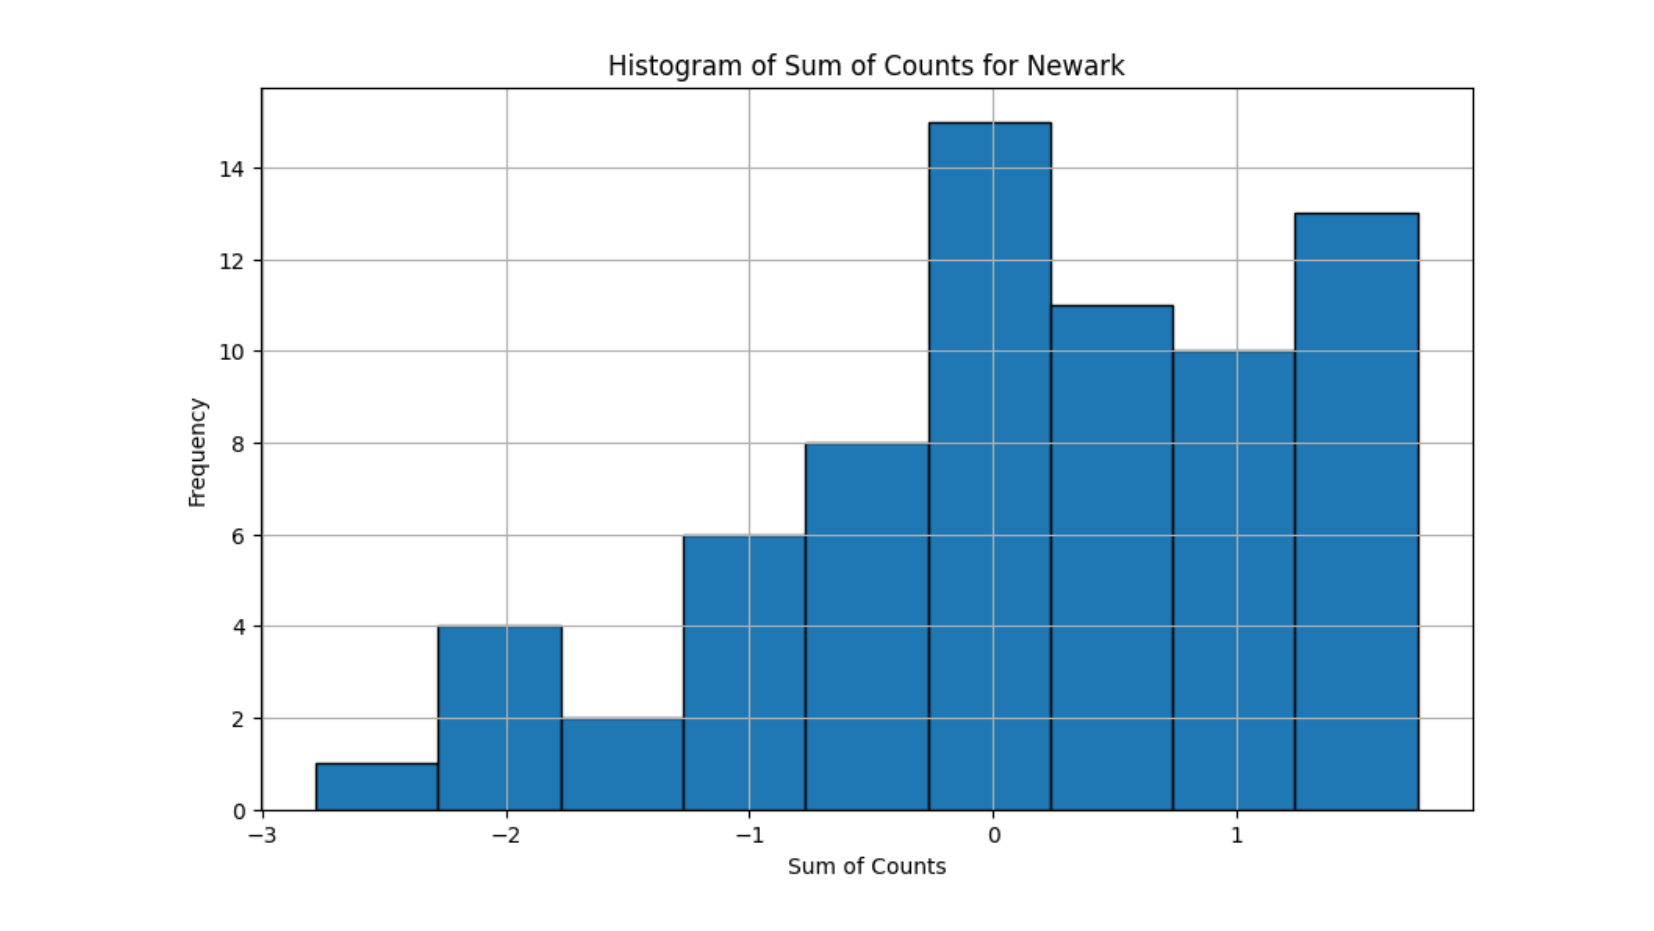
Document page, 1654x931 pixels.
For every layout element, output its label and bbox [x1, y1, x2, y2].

picture [172, 38, 1487, 893]
